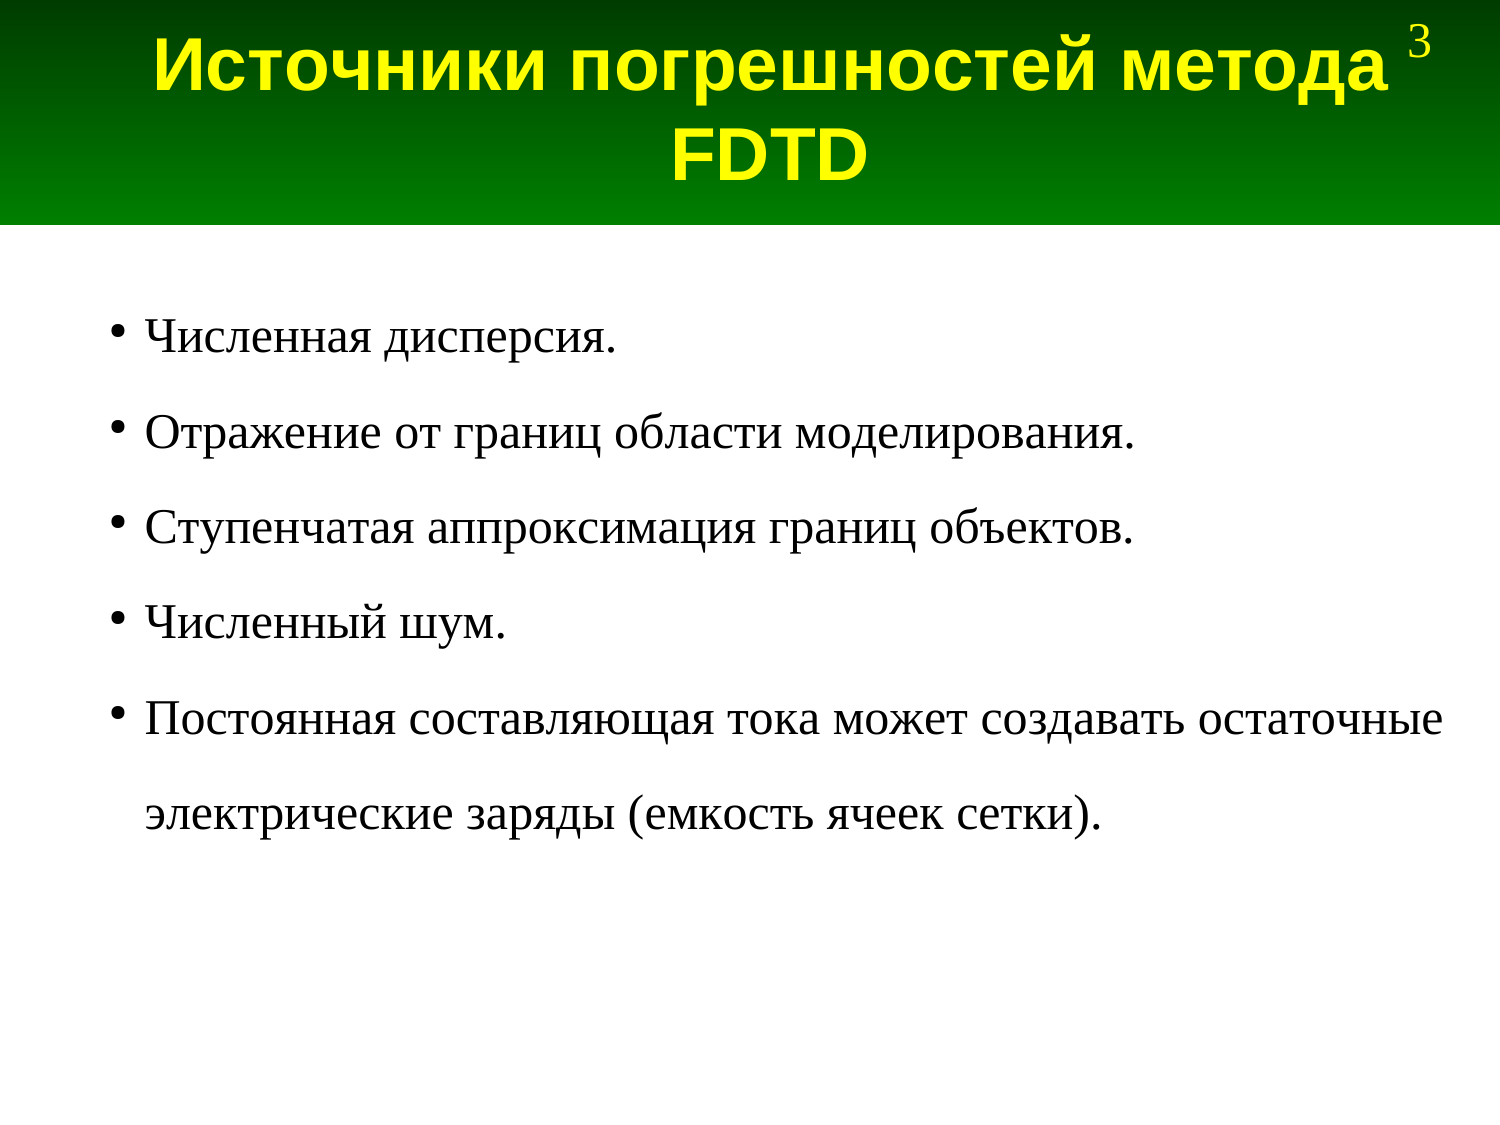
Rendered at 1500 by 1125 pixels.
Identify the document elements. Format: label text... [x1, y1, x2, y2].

text_box Численная дисперсия. Отражение от границ области моделирования. Ступенчатая аппроксимация границ объектов. Численный шум. Постоянная составляющая тока может создавать остаточные электрические заряды (емкость ячеек сетки). [94, 295, 1460, 848]
title Источники погрешностей метода FDTD [100, 7, 1441, 204]
